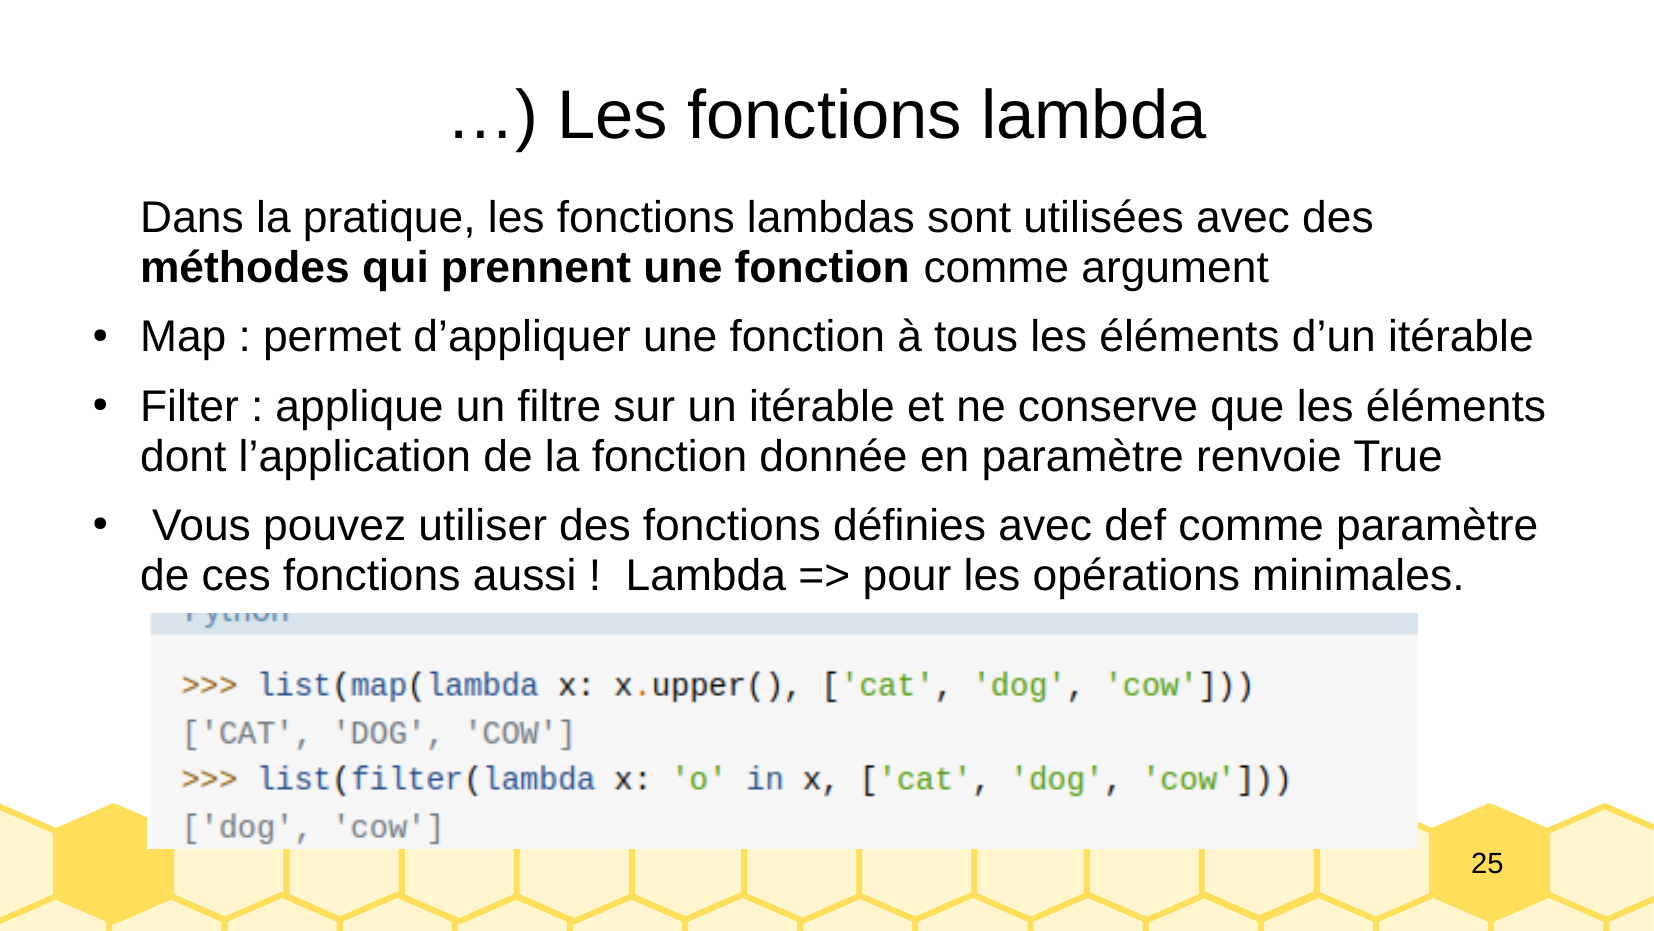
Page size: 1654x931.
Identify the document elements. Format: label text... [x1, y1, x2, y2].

picture [147, 613, 1418, 849]
list Dans la pratique, les fonctions lambdas sont utilisées avec des méthodes qui prennent une fonction comme argument Map : permet d’appliquer une fonction à tous les éléments d’un itérable Filter : applique un filtre sur un itérable et ne conserve que les éléments dont l’application de la fonction donnée en paramètre renvoie True Vous pouvez utiliser des fonctions définies avec def comme paramètre de ces fonctions aussi ! Lambda => pour les opérations minimales. [76, 192, 1565, 732]
title …) Les fonctions lambda [82, 37, 1571, 193]
